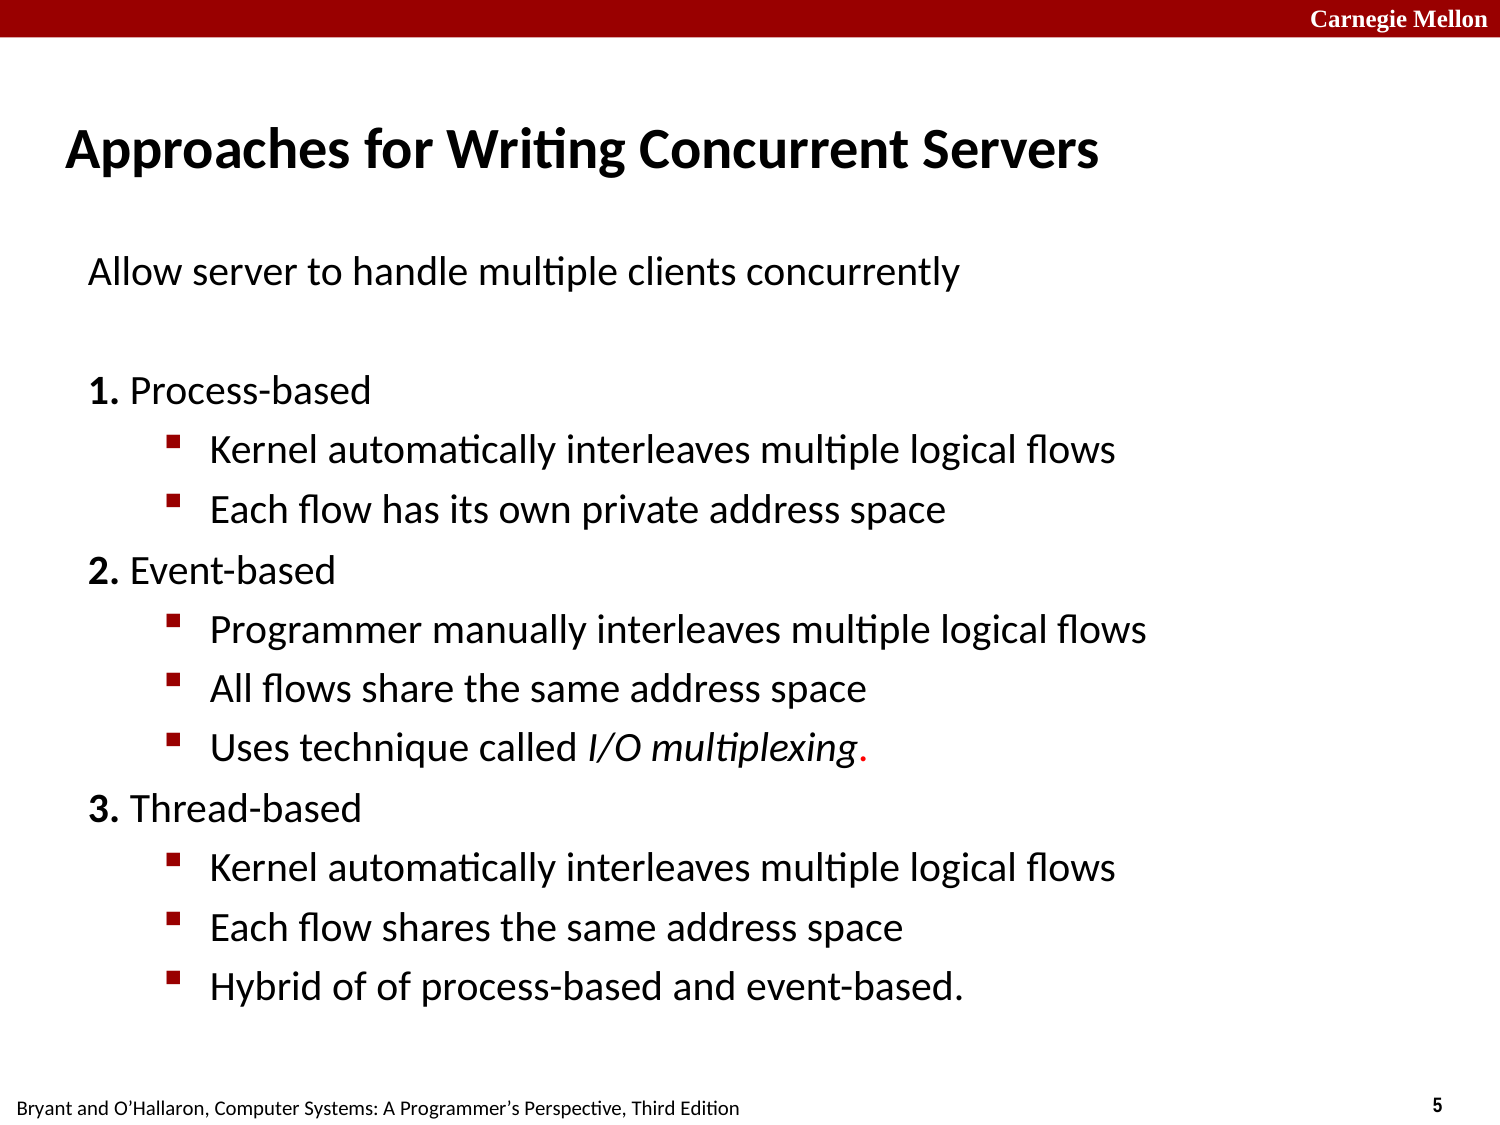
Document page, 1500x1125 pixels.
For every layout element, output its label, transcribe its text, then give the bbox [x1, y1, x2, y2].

title Approaches for Writing Concurrent Servers [50, 54, 1463, 235]
list Allow server to handle multiple clients concurrently 1. Process-based Kernel automatically interleaves multiple logical flows Each flow has its own private address space 2. Event-based Programmer manually interleaves multiple logical flows All flows share the same address space Uses technique called I/O multiplexing. 3. Thread-based Kernel automatically interleaves multiple logical flows Each flow shares the same address space Hybrid of of process-based and event-based. [72, 236, 1428, 1100]
